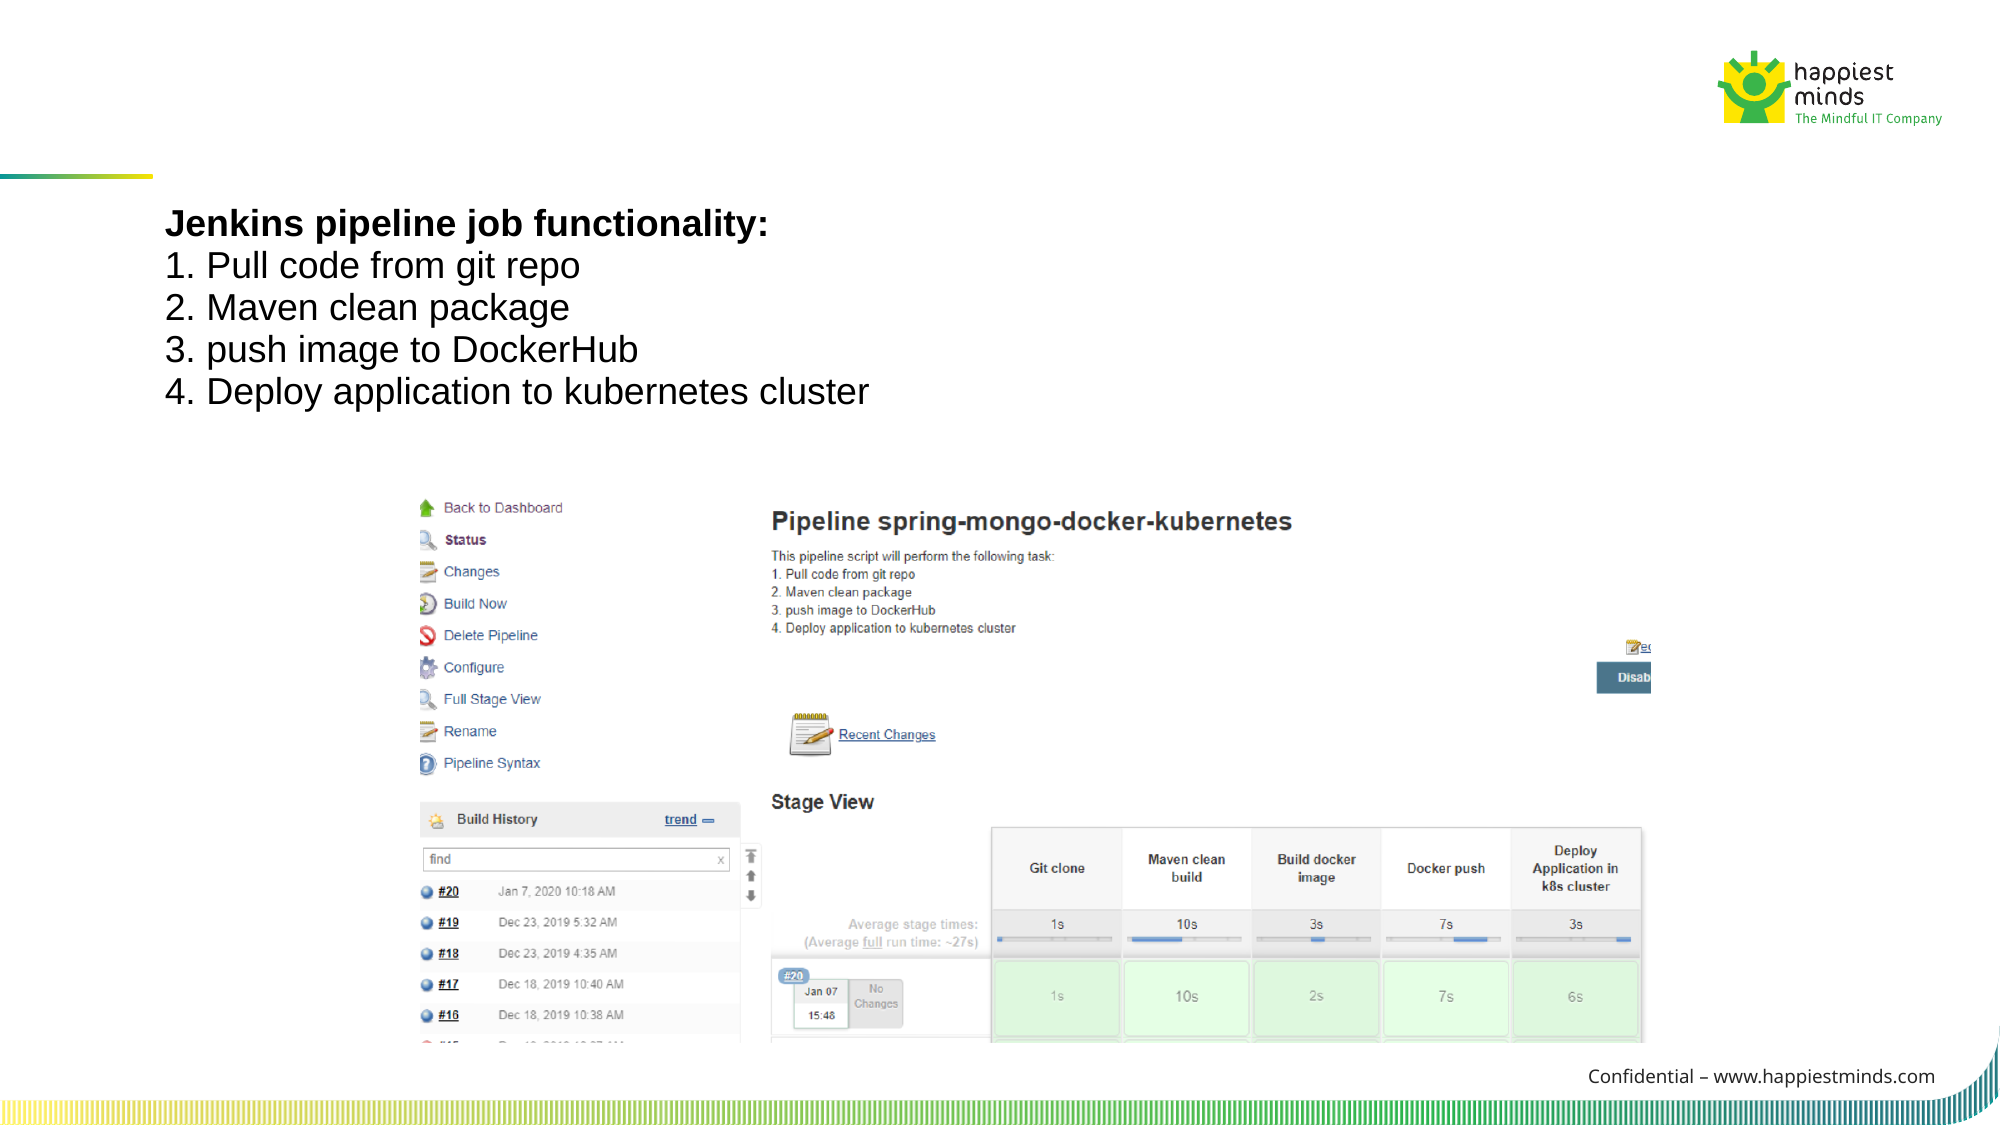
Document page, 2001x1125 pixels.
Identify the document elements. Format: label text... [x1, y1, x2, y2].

text_box Jenkins pipeline job functionality: 1. Pull code from git repo 2. Maven clean package 3. push image to DockerHub 4. Deploy application to kubernetes cluster [150, 195, 885, 422]
picture [0, 482, 2000, 1125]
